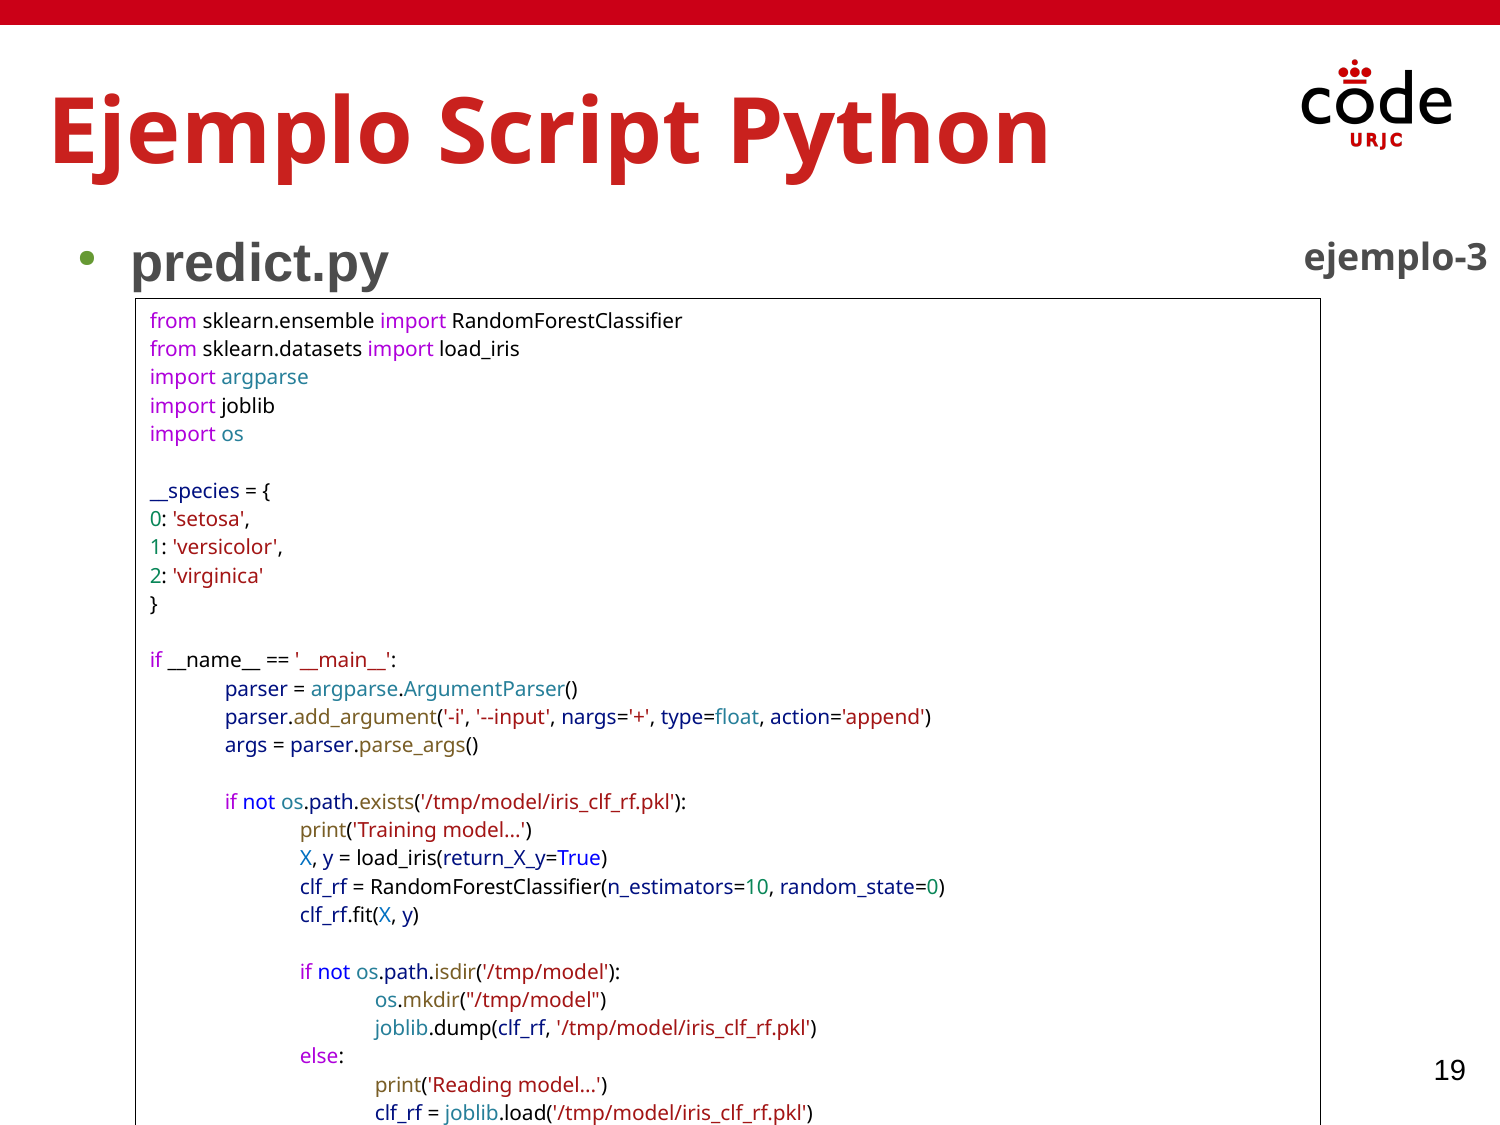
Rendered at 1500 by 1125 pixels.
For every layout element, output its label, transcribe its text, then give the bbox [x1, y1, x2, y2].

text_box from sklearn.ensemble import RandomForestClassifier from sklearn.datasets import load_iris import argparse import joblib import os __species = { 0: 'setosa', 1: 'versicolor', 2: 'virginica' } if __name__ == '__main__': parser = argparse.ArgumentParser() parser.add_argument('-i', '--input', nargs='+', type=float, action='append') args = parser.parse_args() if not os.path.exists('/tmp/model/iris_clf_rf.pkl'): print('Training model...') X, y = load_iris(return_X_y=True) clf_rf = RandomForestClassifier(n_estimators=10, random_state=0) clf_rf.fit(X, y) if not os.path.isdir('/tmp/model'): os.mkdir("/tmp/model") joblib.dump(clf_rf, '/tmp/model/iris_clf_rf.pkl') else: print('Reading model...') clf_rf = joblib.load('/tmp/model/iris_clf_rf.pkl') y_pred = clf_rf.predict(args.input) for el_x, el_y in zip(args.input, y_pred): print(f'Prediction for {el_x}: {__species[el_y]}') [135, 298, 1321, 1115]
picture [1284, 50, 1468, 161]
title Ejemplo Script Python [32, 79, 1413, 189]
list predict.py [45, 219, 1426, 980]
text_box ejemplo-3 [1288, 222, 1500, 286]
